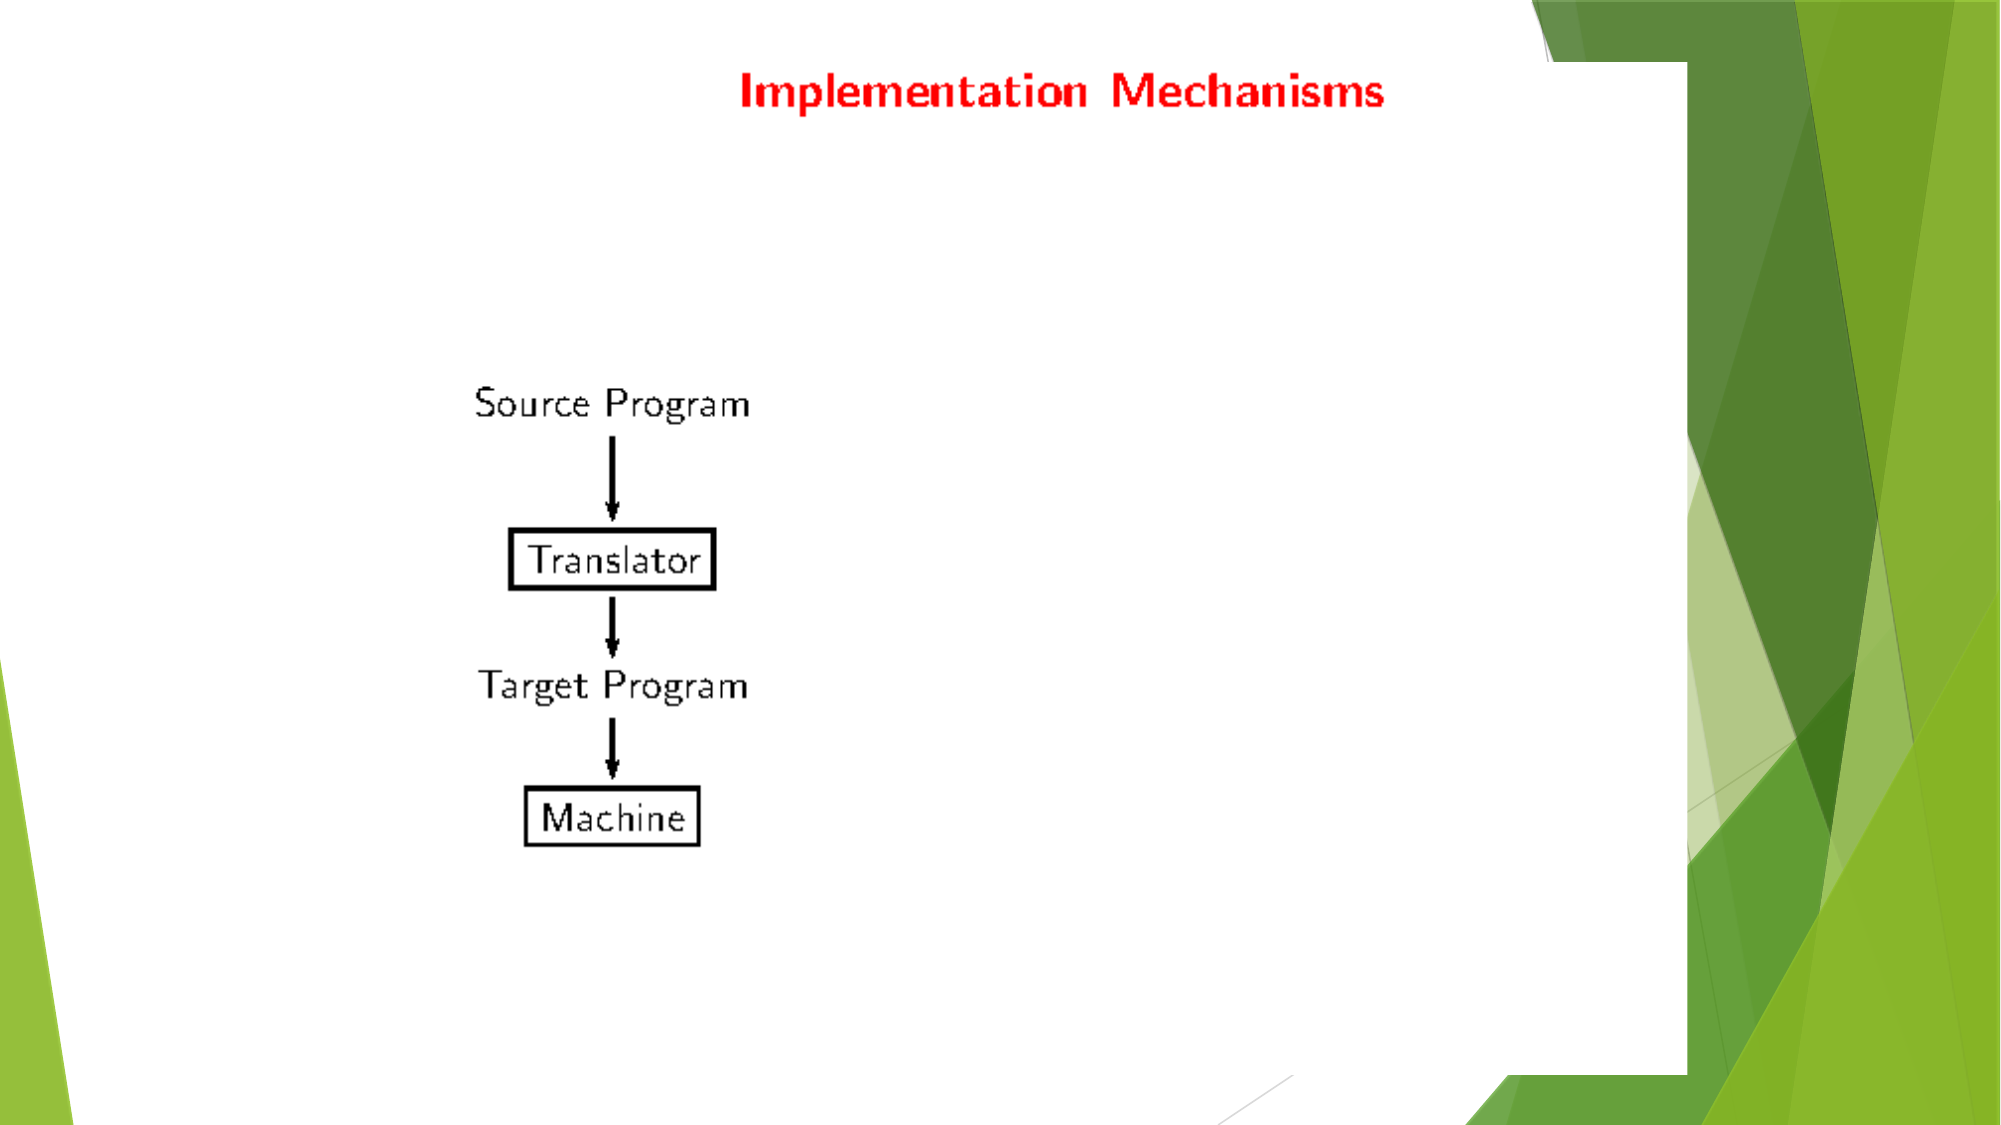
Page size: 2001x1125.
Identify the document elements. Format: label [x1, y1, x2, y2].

picture [312, 62, 1688, 1075]
